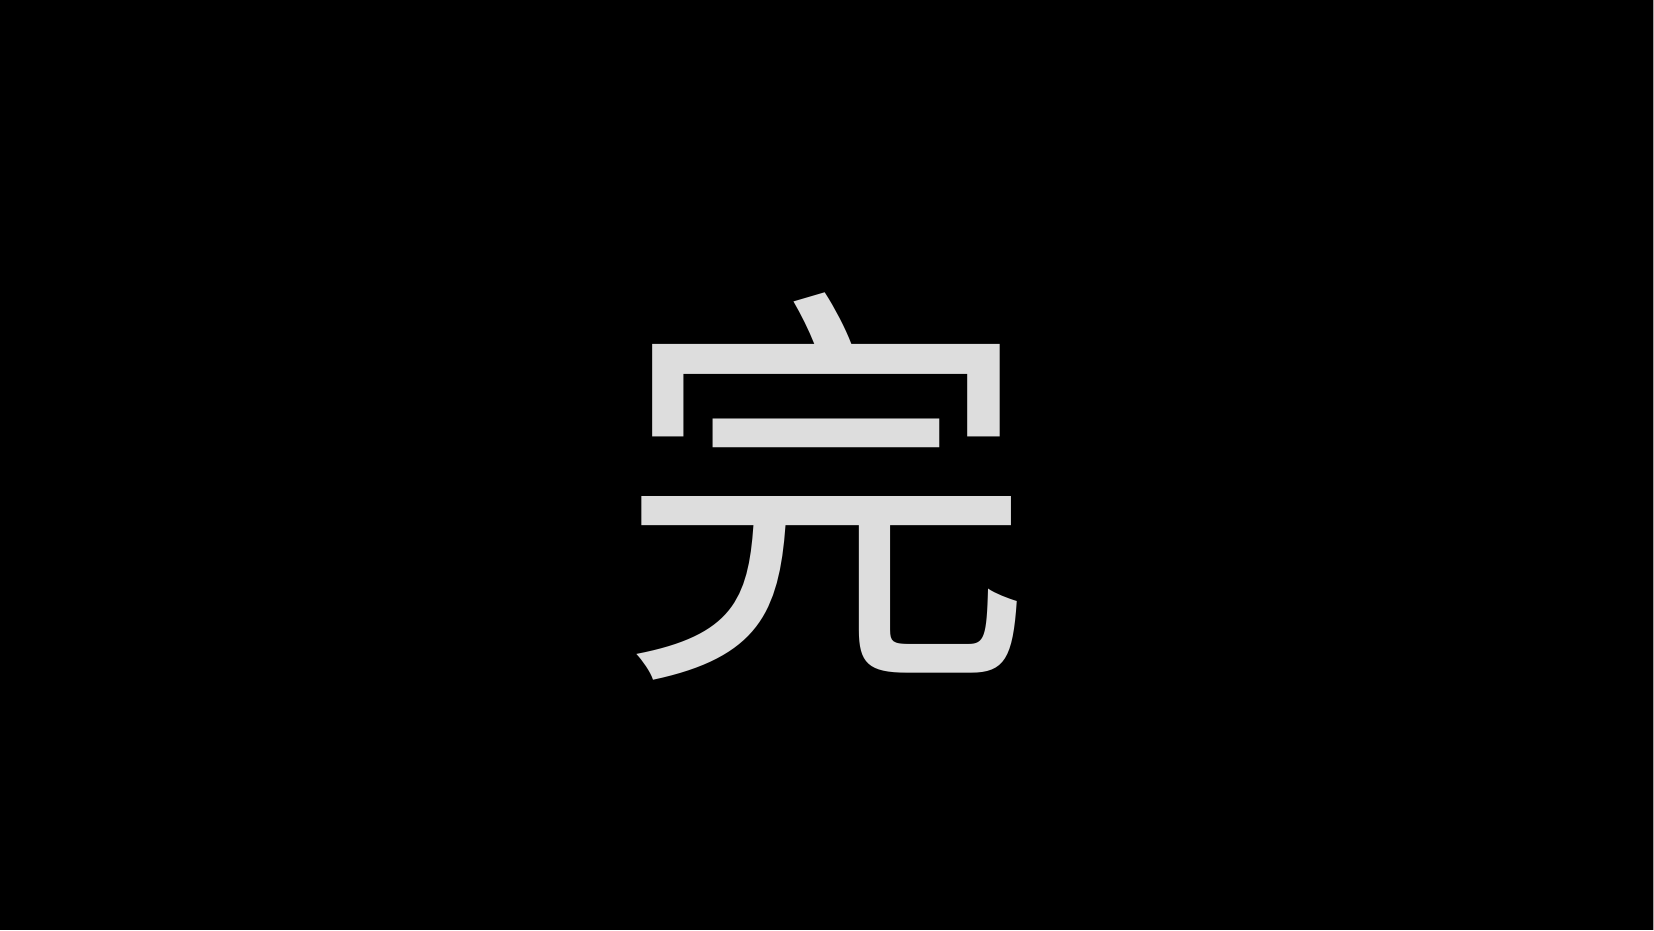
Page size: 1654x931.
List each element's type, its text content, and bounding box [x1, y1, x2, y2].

text_box 完 [603, 155, 1051, 775]
